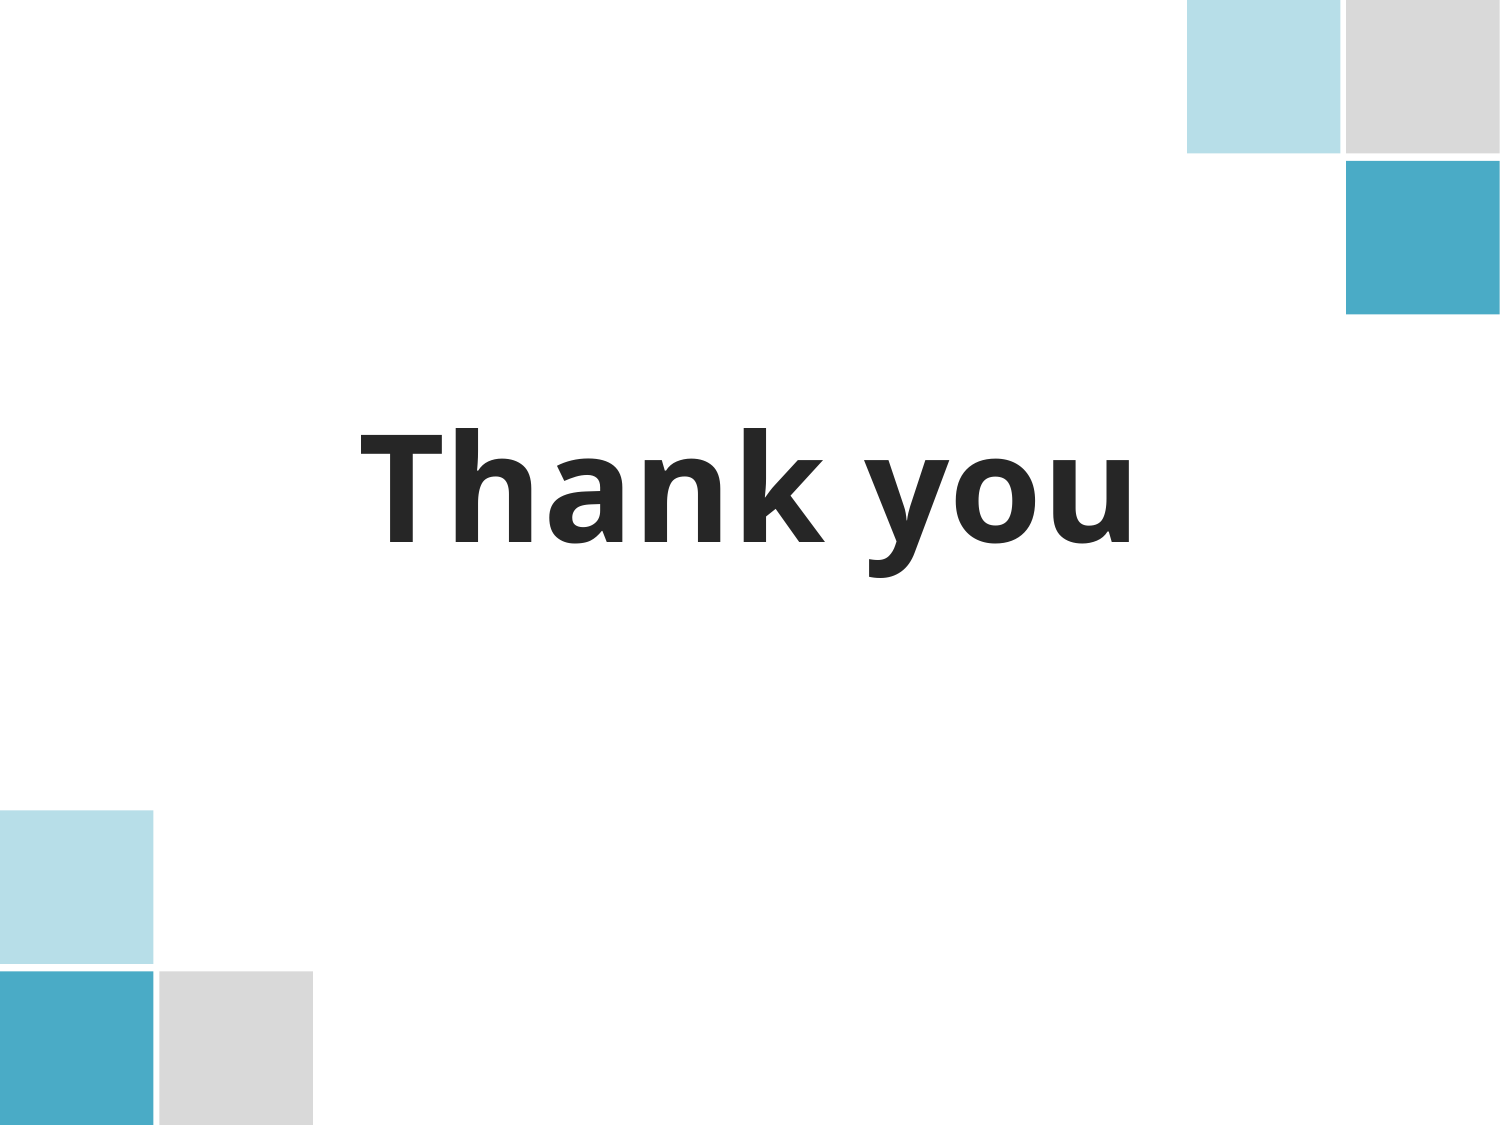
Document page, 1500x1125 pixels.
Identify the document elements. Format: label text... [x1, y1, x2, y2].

text_box [1346, 160, 1500, 315]
text_box [1346, 0, 1500, 154]
text_box [159, 971, 313, 1125]
text_box [0, 971, 154, 1125]
text_box [0, 810, 154, 964]
text_box Thank you [0, 385, 1500, 761]
text_box [1187, 0, 1341, 154]
